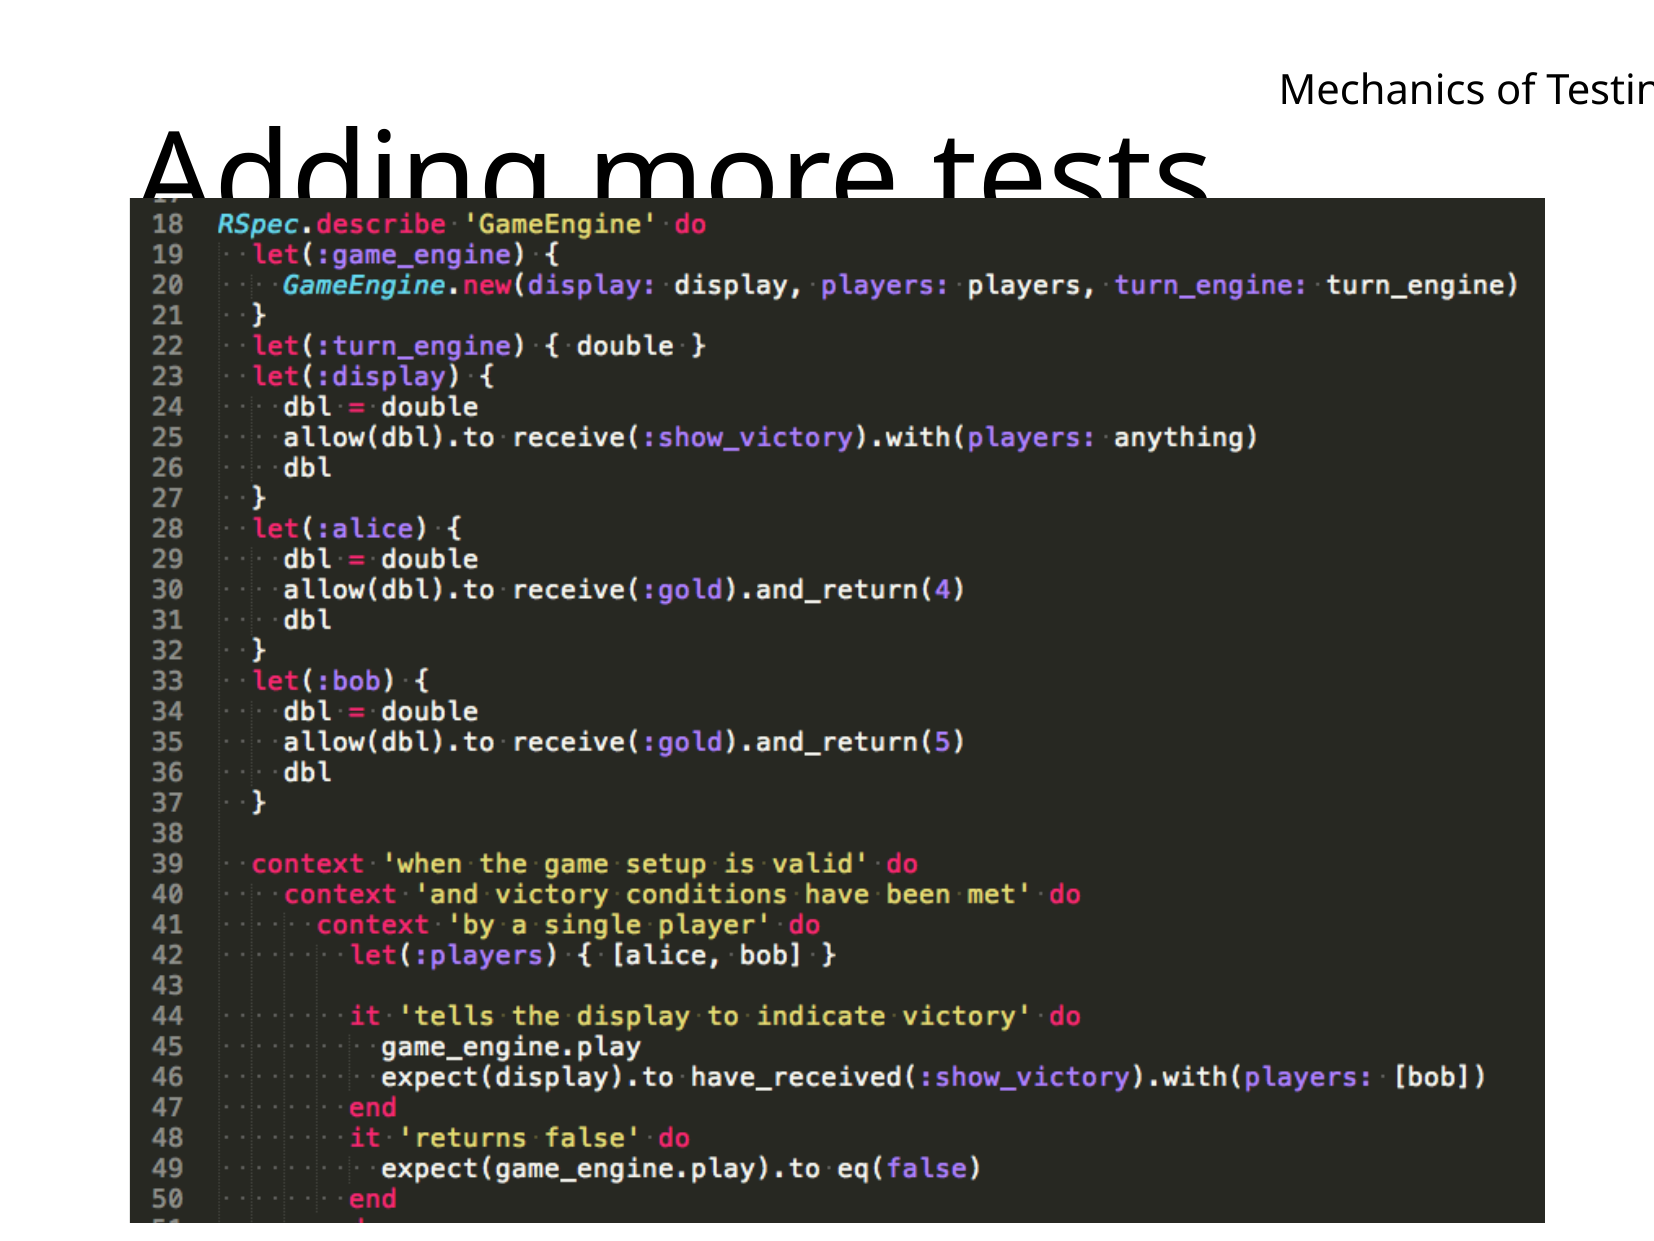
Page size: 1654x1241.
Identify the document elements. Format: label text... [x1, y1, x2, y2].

text_box Adding more tests [120, 80, 1508, 211]
text_box Mechanics of Testing [1263, 51, 1603, 106]
picture [129, 198, 1546, 1223]
